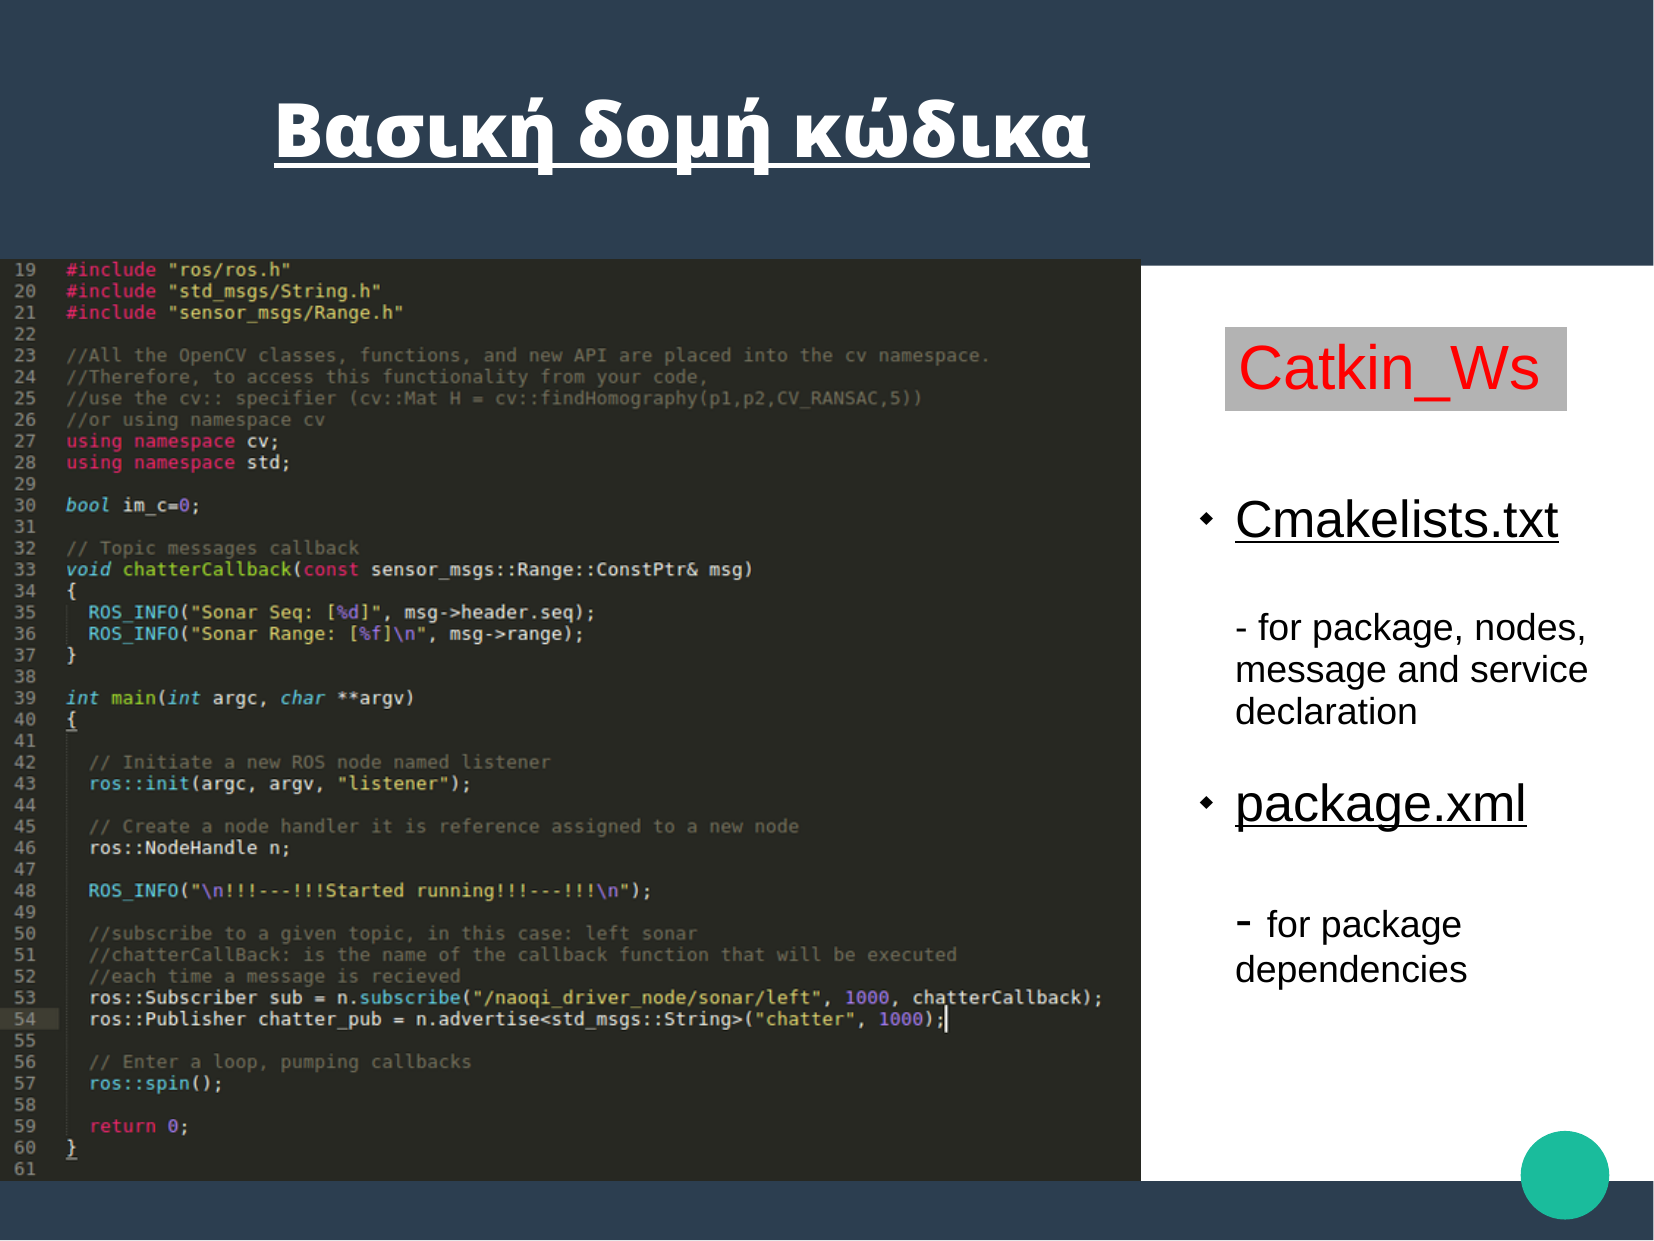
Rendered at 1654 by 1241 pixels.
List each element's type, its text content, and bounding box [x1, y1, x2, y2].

picture [0, 259, 1141, 1181]
title Βασική δομή κώδικα [59, 49, 1595, 207]
text_box Cmakelists.txt - for package, nodes, message and service declaration package.xml - for package dependencies [1185, 483, 1606, 1141]
table_header Catkin_Ws [1225, 327, 1567, 411]
